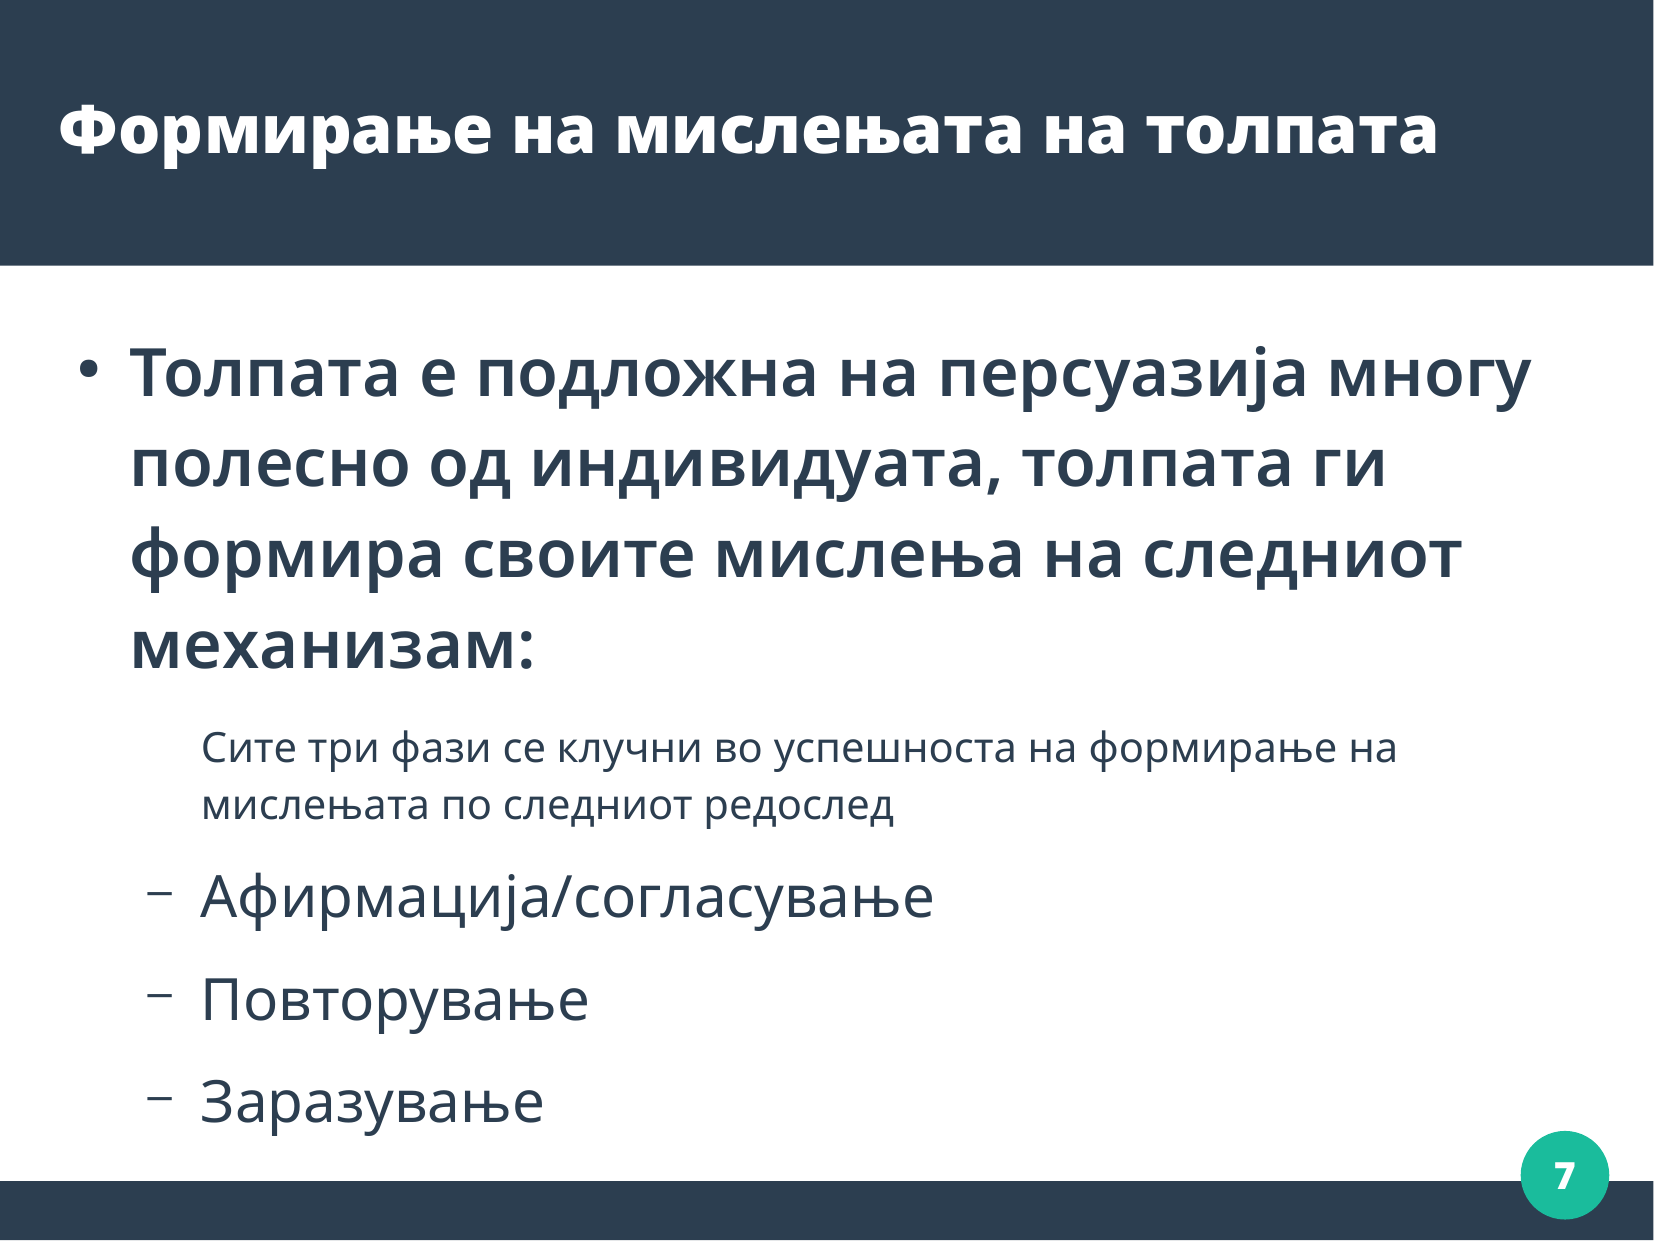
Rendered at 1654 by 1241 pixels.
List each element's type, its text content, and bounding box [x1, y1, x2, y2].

list Толпата е подложна на персуазија многу полесно од индивидуата, толпата ги формира своите мислења на следниот механизам: Сите три фази се клучни во успешноста на формирање на мислењата по следниот редослед Афирмација/согласување Повторување Заразување [59, 324, 1595, 1152]
title Формирање на мислењата на толпата [59, 49, 1595, 207]
